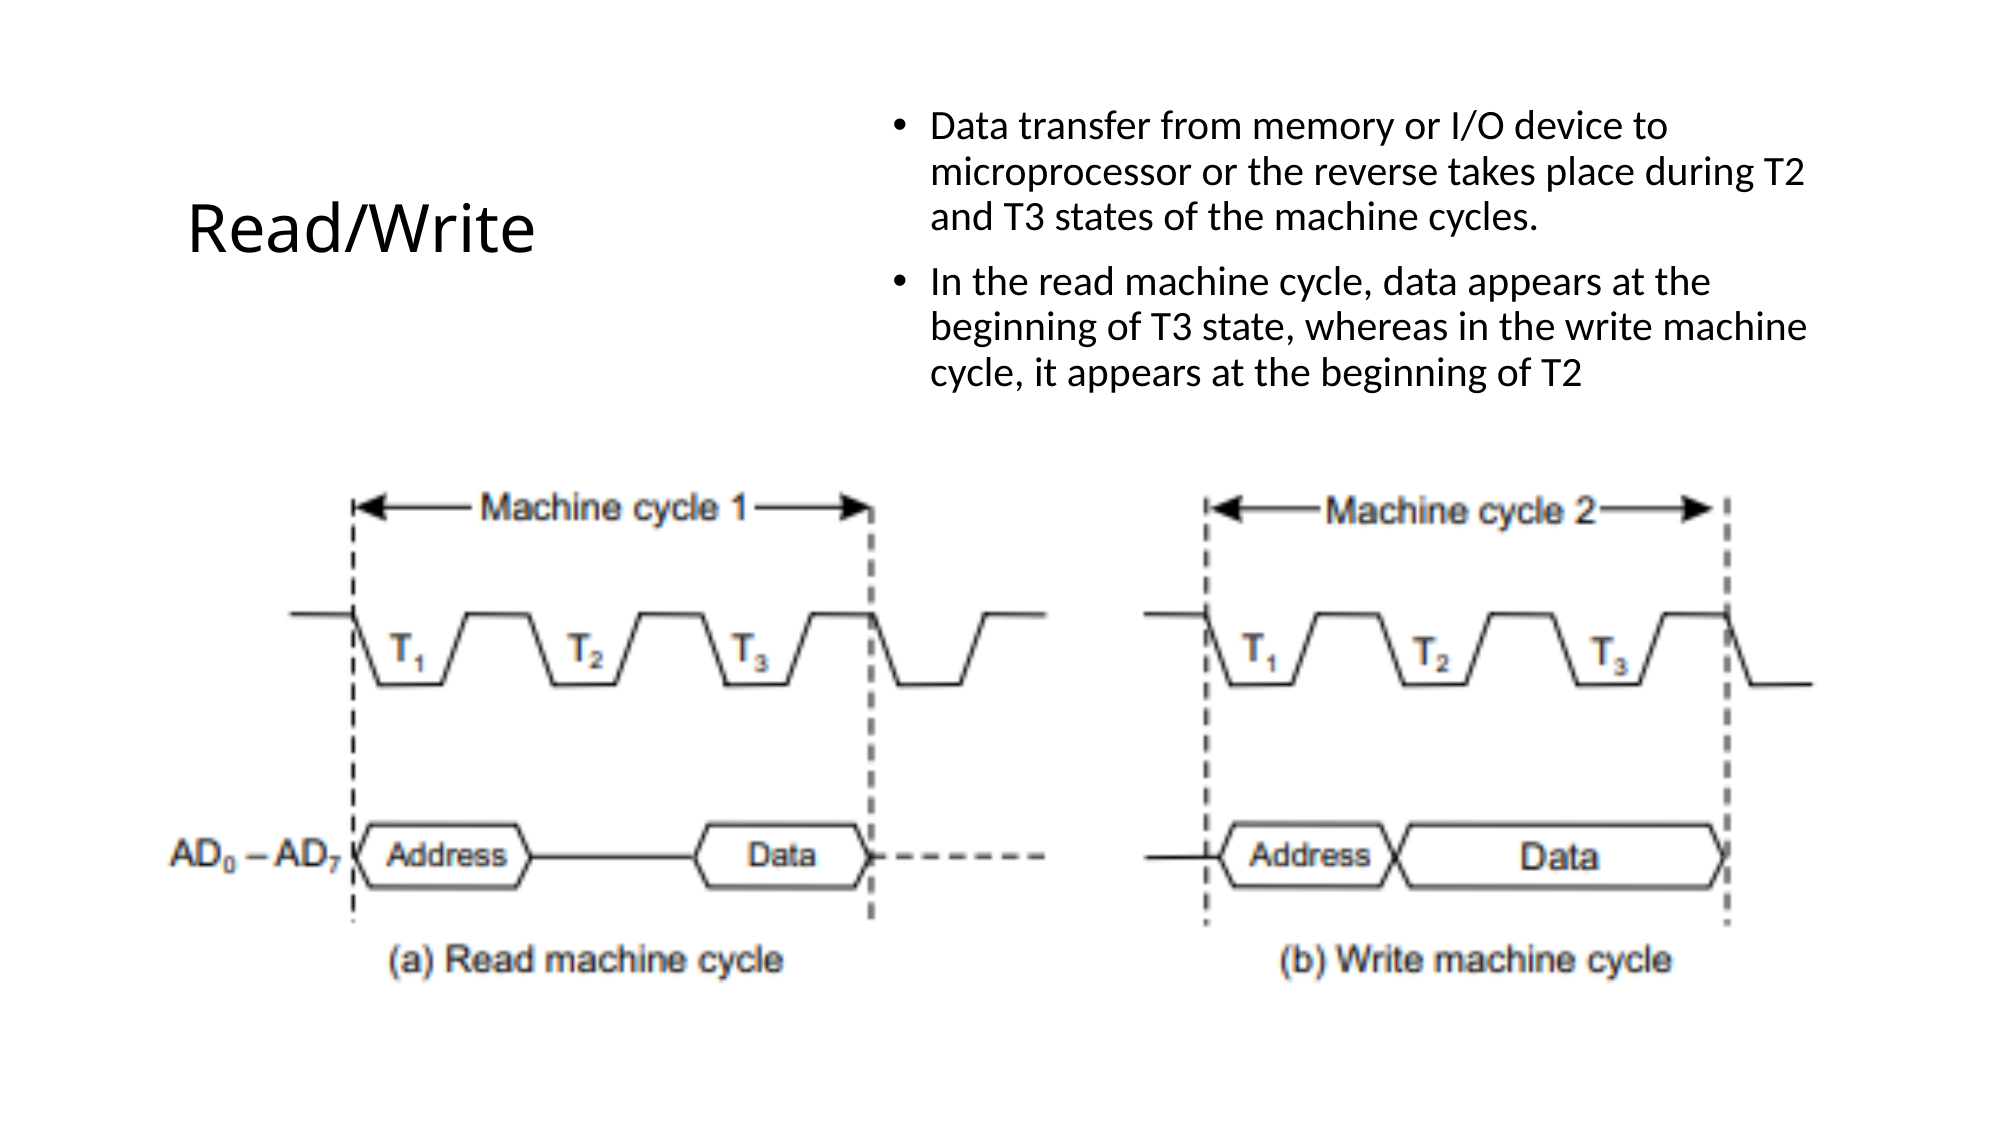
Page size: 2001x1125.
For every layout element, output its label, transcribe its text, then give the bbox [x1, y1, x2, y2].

picture [91, 479, 1923, 1030]
list Data transfer from memory or I/O device to microprocessor or the reverse takes place during T2 and T3 states of the machine cycles. In the read machine cycle, data appears at the beginning of T3 state, whereas in the write machine cycle, it appears at the beginning of T2 [877, 96, 1871, 403]
title Read/Write [171, 96, 756, 367]
